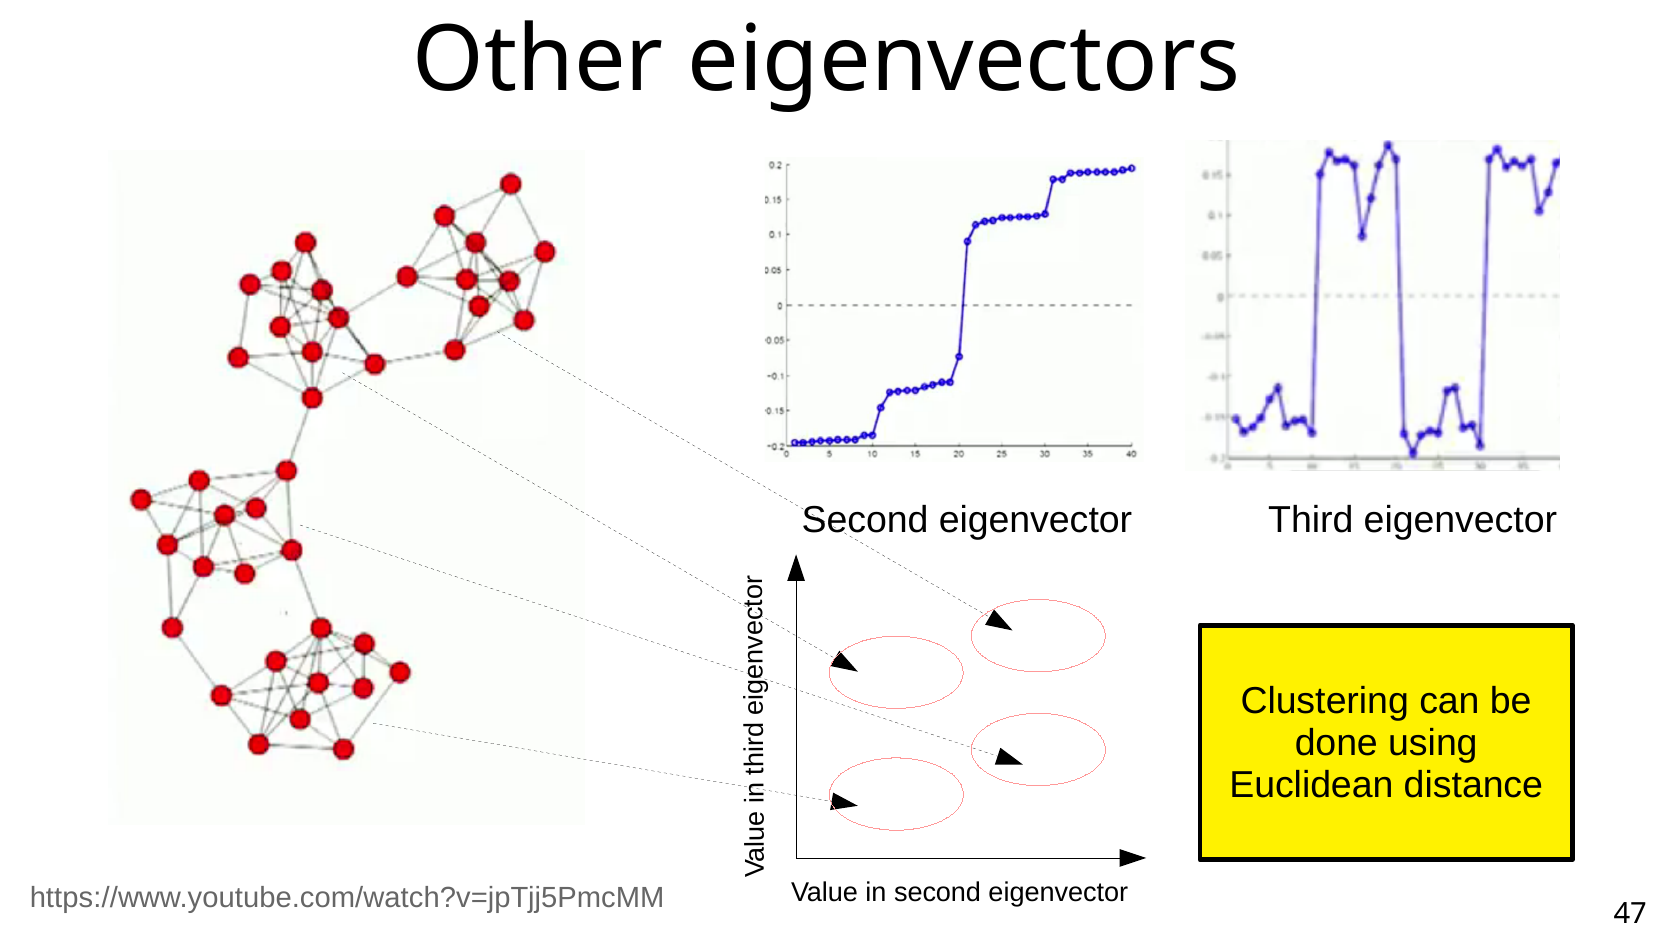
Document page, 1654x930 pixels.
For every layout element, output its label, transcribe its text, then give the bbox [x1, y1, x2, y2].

picture [1185, 140, 1561, 471]
text_box Third eigenvector [1253, 491, 1573, 549]
text_box Clustering can be done using Euclidean distance [1200, 625, 1573, 860]
text_box Value in third eigenvector [729, 543, 778, 873]
text_box Second eigenvector [786, 491, 1147, 549]
picture [765, 157, 1144, 462]
text_box https://www.youtube.com/watch?v=jpTjj5PmcMM [15, 873, 976, 921]
text_box Value in second eigenvector [777, 869, 1163, 915]
title Other eigenvectors [82, 3, 1571, 107]
picture [108, 150, 586, 826]
